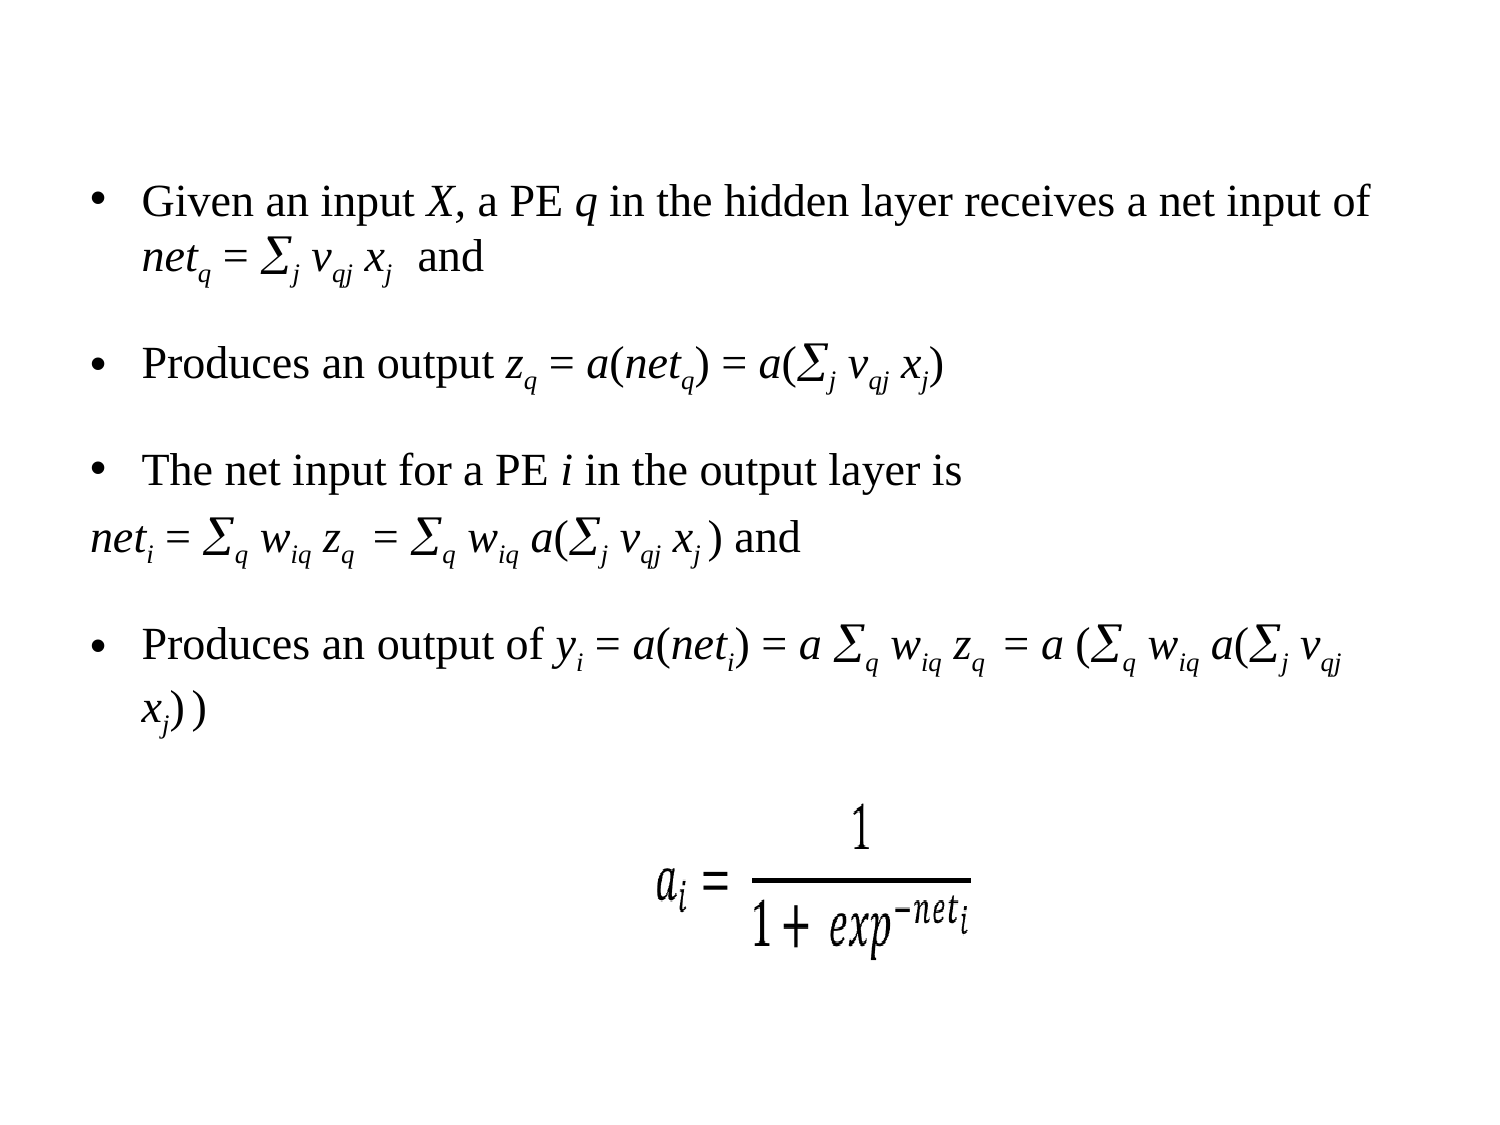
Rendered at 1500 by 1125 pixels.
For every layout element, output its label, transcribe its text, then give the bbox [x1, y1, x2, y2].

chart [125, 800, 1500, 963]
list Given an input X, a PE q in the hidden layer receives a net input of netq = j vqj xj and Produces an output zq = a(netq) = a(j vqj xj) The net input for a PE i in the output layer is neti = q wiq zq = q wiq a(j vqj xj ) and Produces an output of yi = a(neti) = a q wiq zq = a (q wiq a(j vqj xj) ) [75, 162, 1426, 1005]
